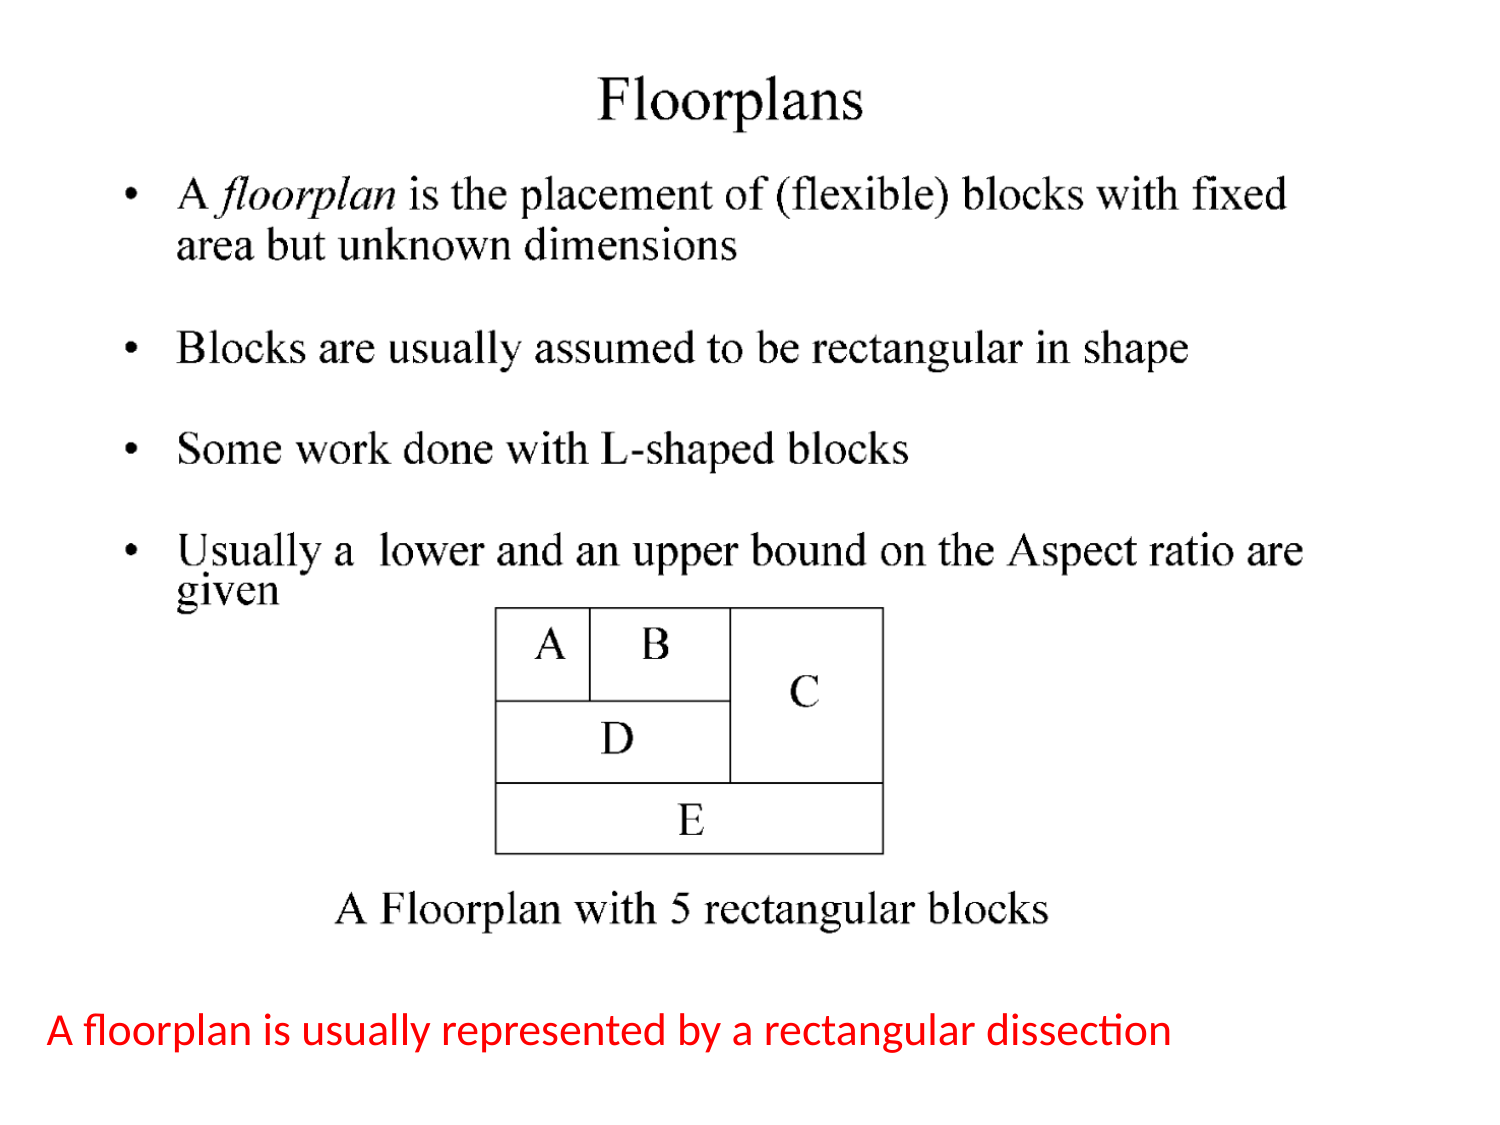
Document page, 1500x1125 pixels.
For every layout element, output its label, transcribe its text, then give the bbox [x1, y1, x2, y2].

picture [45, 0, 1455, 965]
text_box A floorplan is usually represented by a rectangular dissection [31, 992, 1500, 1062]
